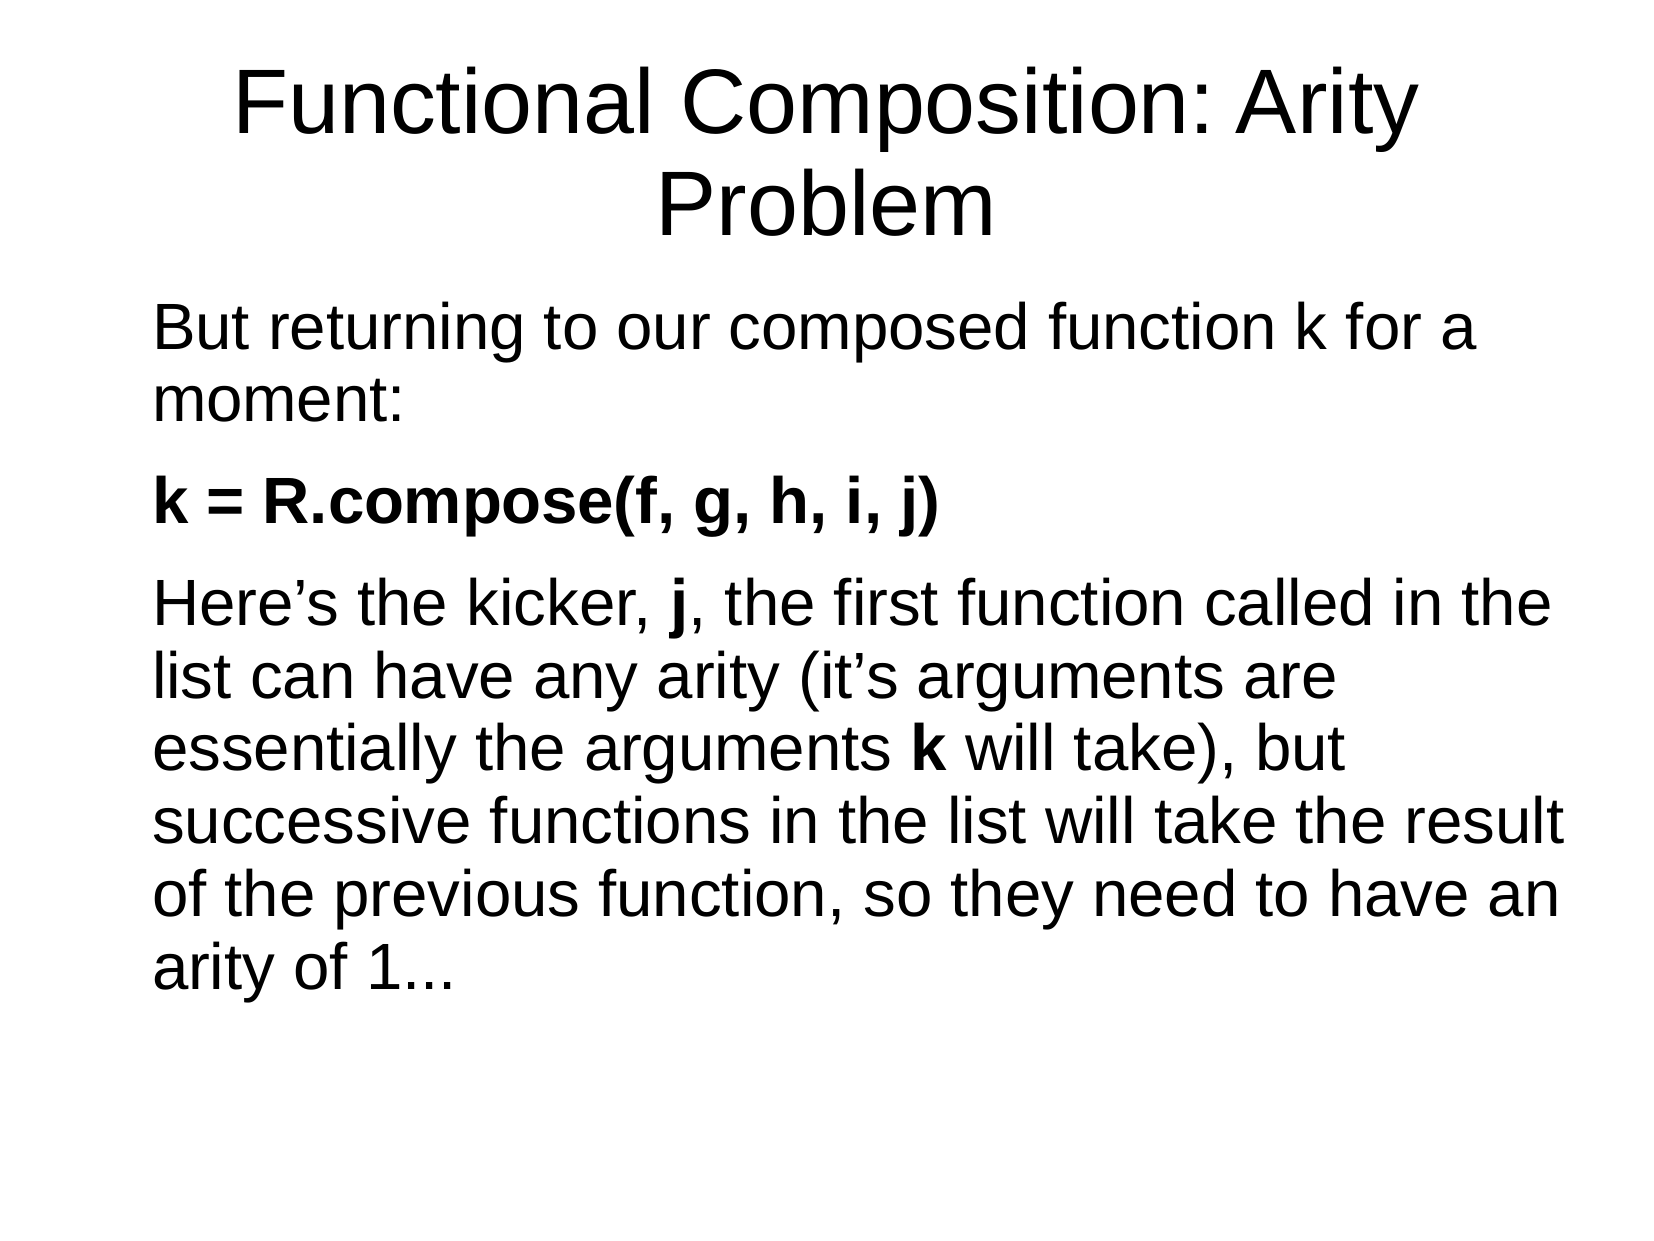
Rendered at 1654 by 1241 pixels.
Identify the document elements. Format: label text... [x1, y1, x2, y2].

title Functional Composition: Arity Problem [82, 49, 1571, 257]
list But returning to our composed function k for a moment: k = R.compose(f, g, h, i, j) Here’s the kicker, j, the first function called in the list can have any arity (it’s arguments are essentially the arguments k will take), but successive functions in the list will take the result of the previous function, so they need to have an arity of 1... [82, 290, 1571, 1010]
